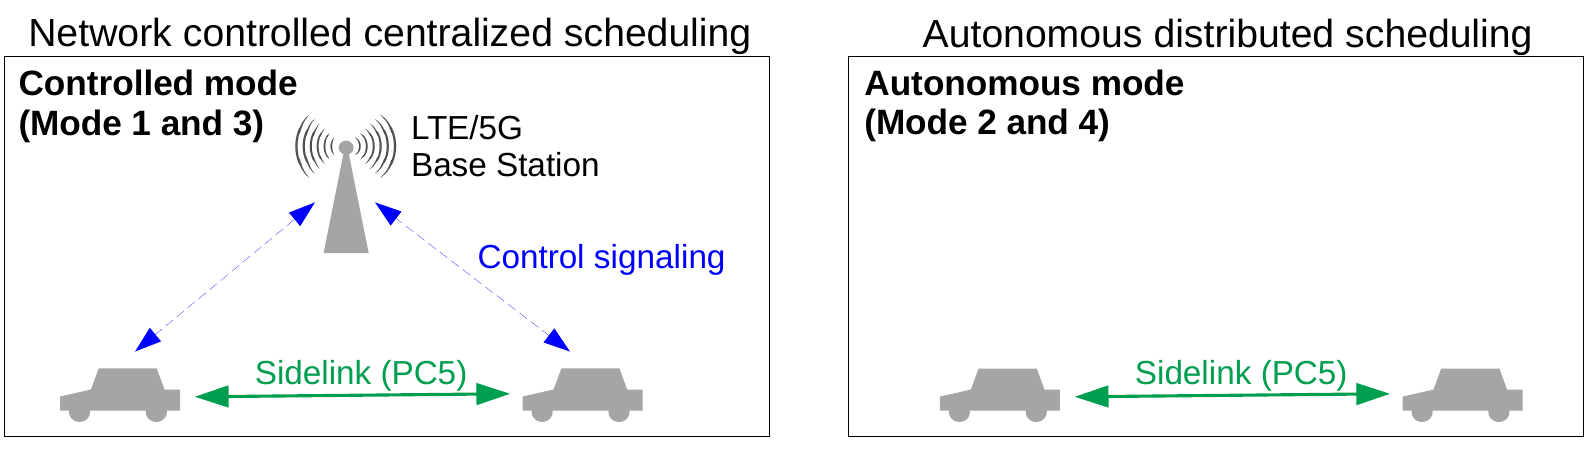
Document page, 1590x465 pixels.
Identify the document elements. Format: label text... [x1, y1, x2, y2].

text_box Sidelink (PC5) [212, 351, 511, 394]
text_box Control signaling [453, 236, 751, 279]
text_box LTE/5G Base Station [396, 106, 682, 313]
text_box [4, 56, 770, 437]
text_box Network controlled centralized scheduling [13, 3, 861, 106]
text_box [848, 56, 1584, 437]
text_box Controlled mode (Mode 1 and 3) [65, 106, 251, 153]
text_box Autonomous mode (Mode 2 and 4) [849, 73, 1257, 133]
text_box Autonomous distributed scheduling [908, 5, 1590, 64]
text_box Sidelink (PC5) [1092, 351, 1390, 394]
text_box [380, 203, 396, 209]
picture [285, 106, 396, 203]
